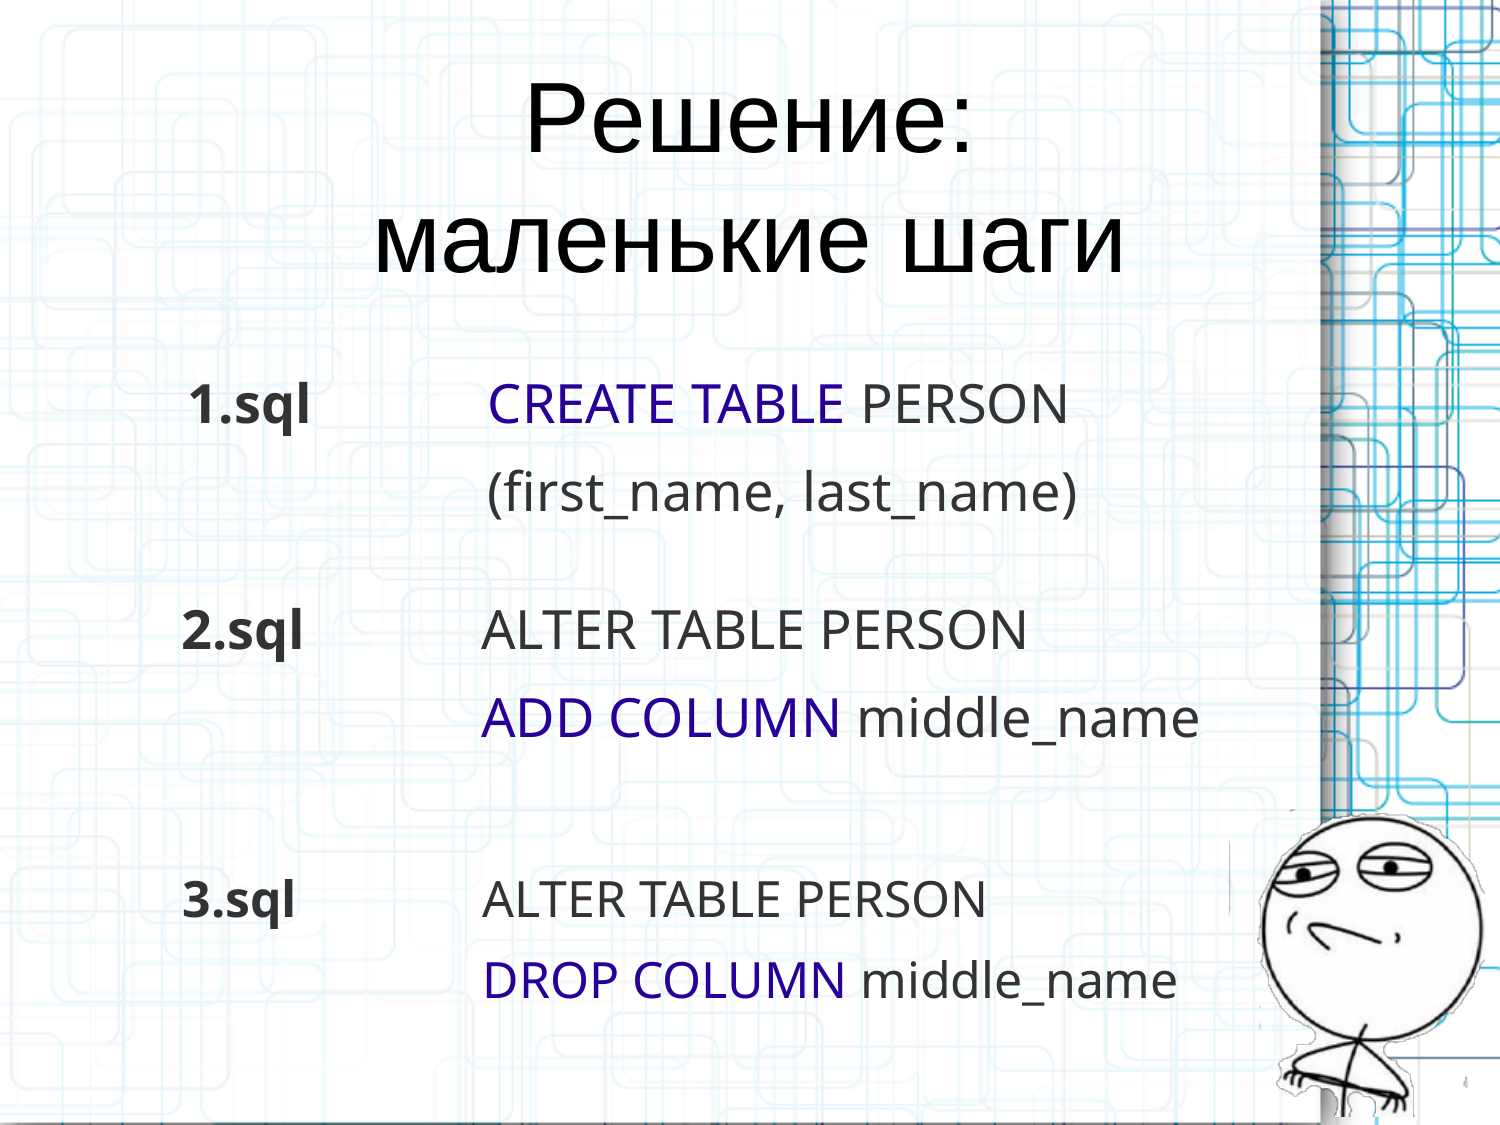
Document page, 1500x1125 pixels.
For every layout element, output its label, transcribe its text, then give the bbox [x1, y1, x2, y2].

picture [0, 0, 1500, 1125]
title Решение: маленькие шаги [75, 60, 1425, 308]
text_box 2.sql ALTER TABLE PERSON ADD COLUMN middle_name [91, 556, 1305, 816]
text_box 3.sql ALTER TABLE PERSON DROP COLUMN middle_name [92, 830, 1228, 1050]
text_box [1228, 809, 1486, 1117]
text_box 1.sql CREATE TABLE PERSON (first_name, last_name) [97, 330, 1176, 535]
